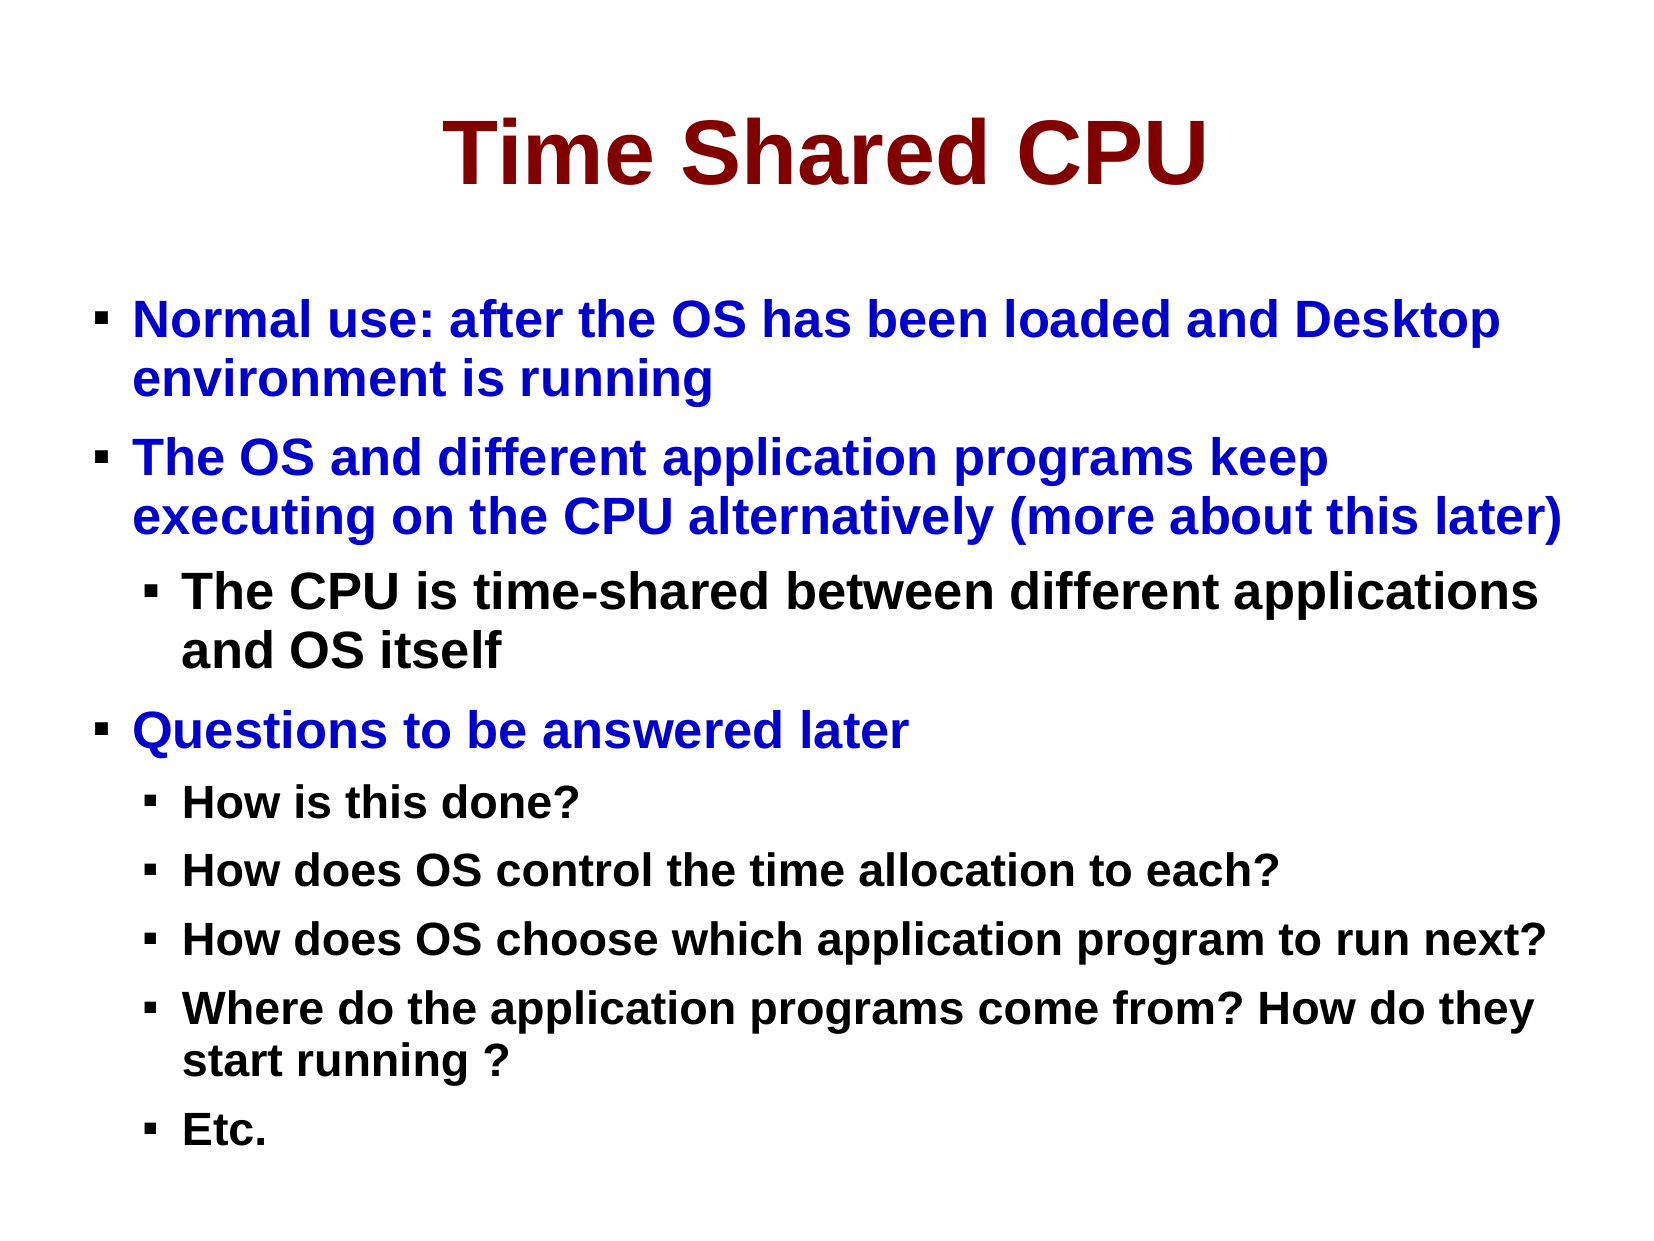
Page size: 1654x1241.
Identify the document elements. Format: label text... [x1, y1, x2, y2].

title Time Shared CPU [82, 49, 1571, 257]
list Normal use: after the OS has been loaded and Desktop environment is running The OS and different application programs keep executing on the CPU alternatively (more about this later) The CPU is time-shared between different applications and OS itself Questions to be answered later How is this done? How does OS control the time allocation to each? How does OS choose which application program to run next? Where do the application programs come from? How do they start running ? Etc. [82, 290, 1583, 1205]
